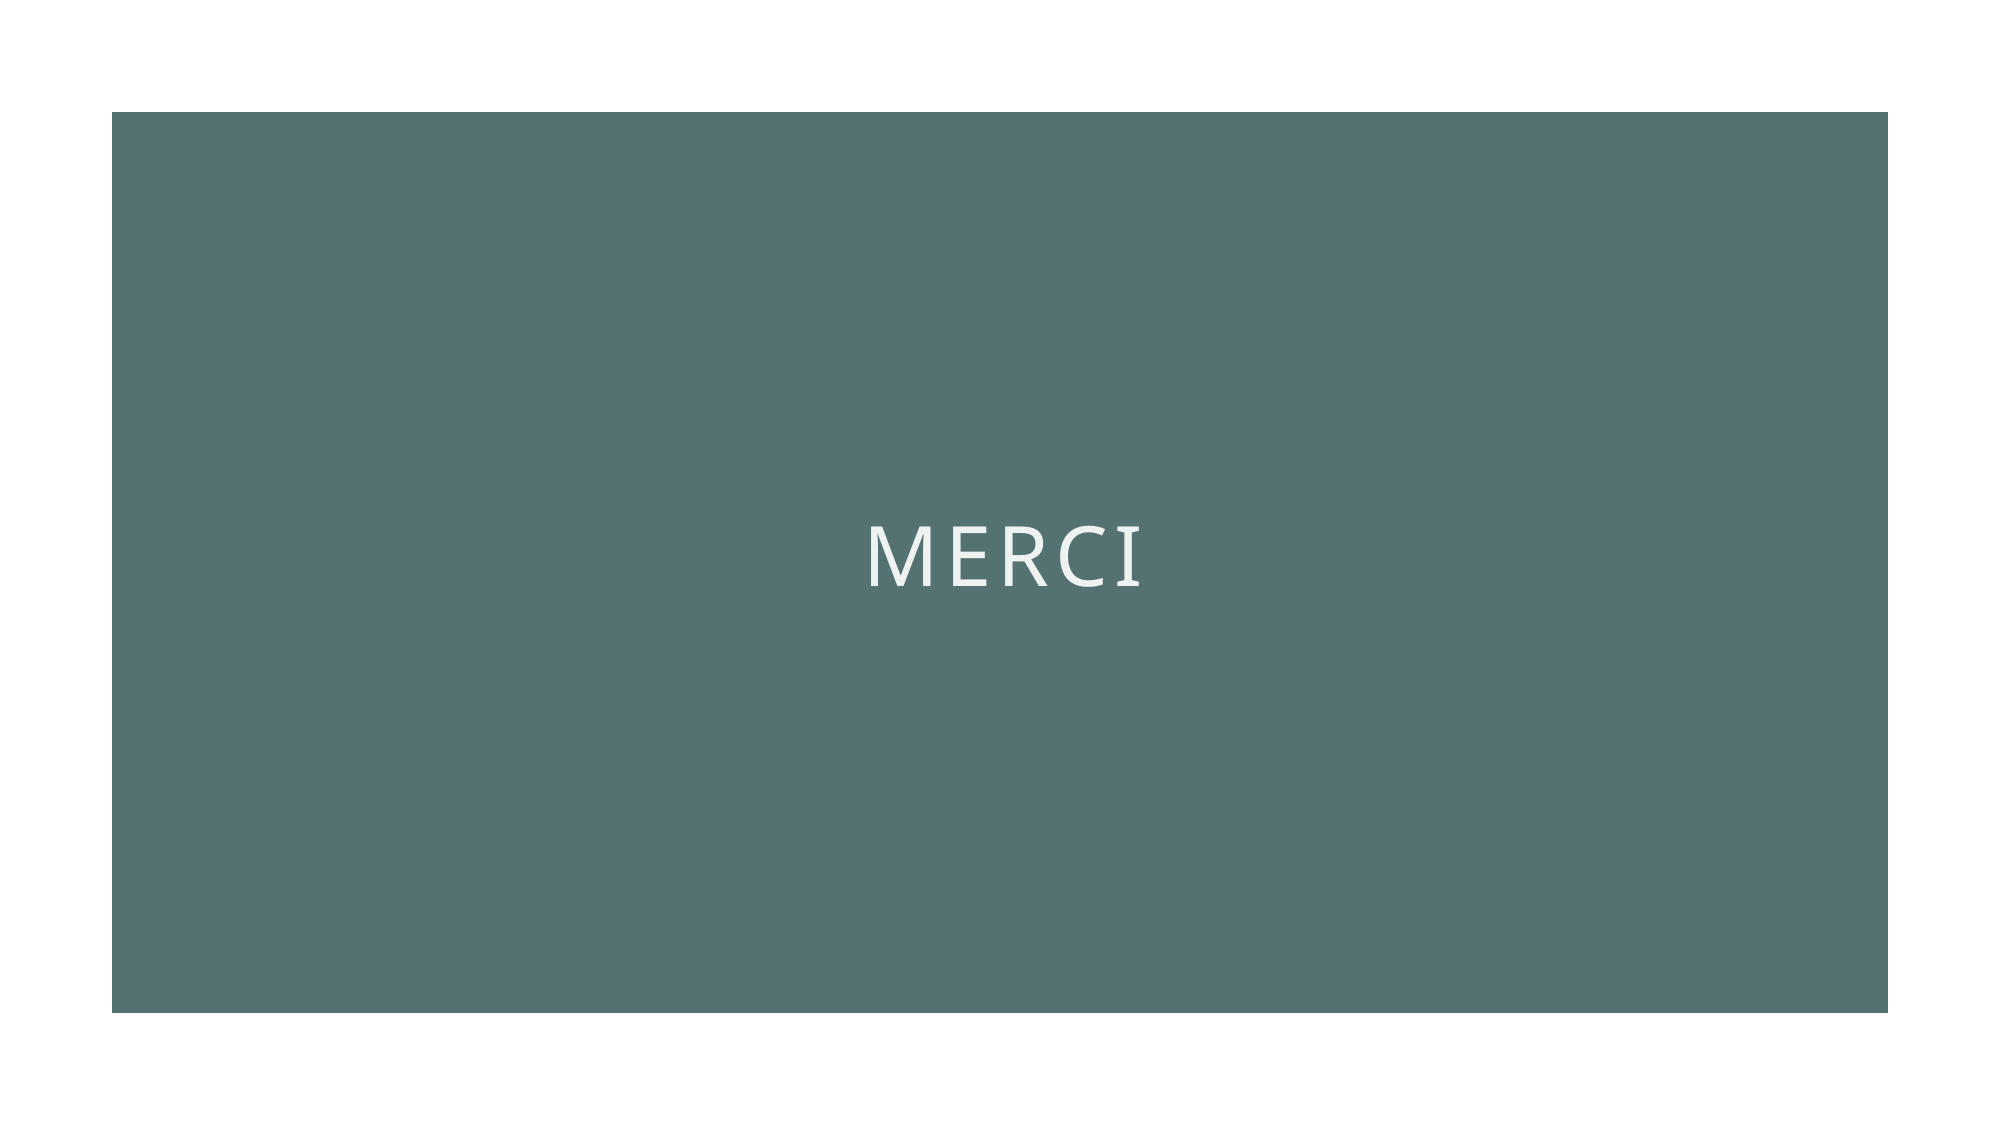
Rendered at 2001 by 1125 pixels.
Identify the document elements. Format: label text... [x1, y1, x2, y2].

text_box [0, 0, 2000, 1125]
title MERCI [337, 224, 1669, 612]
